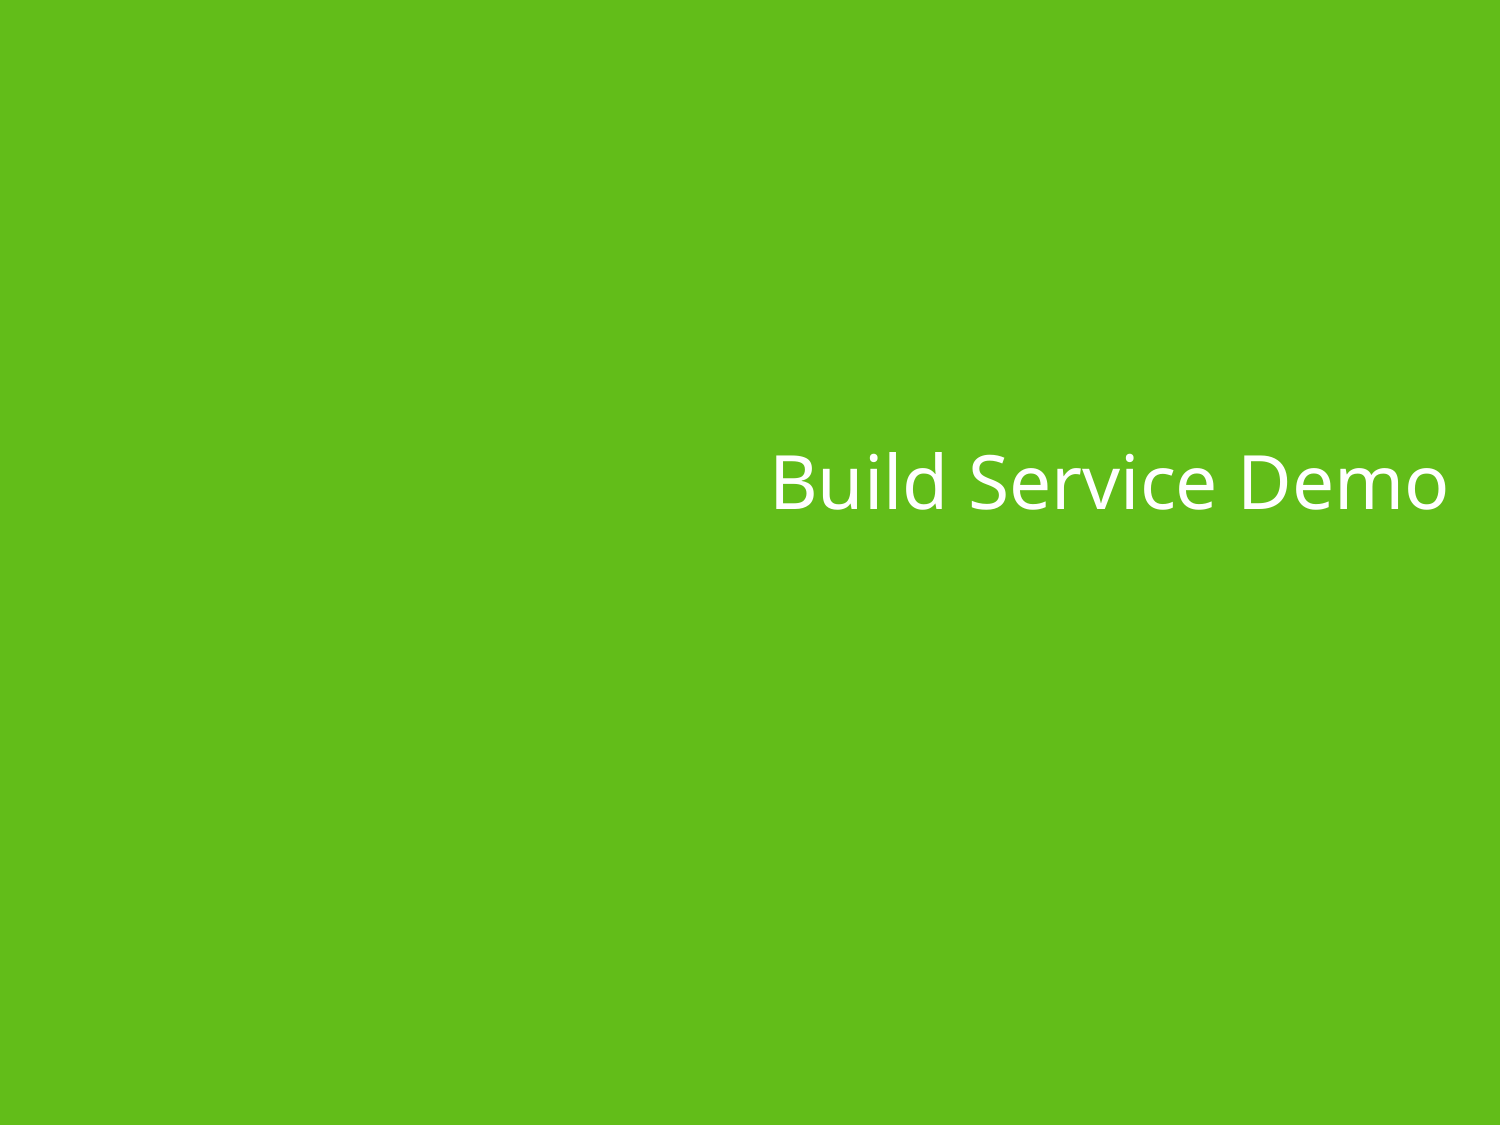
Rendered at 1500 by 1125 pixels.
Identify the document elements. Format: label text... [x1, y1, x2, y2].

title Build Service Demo [245, 386, 1451, 575]
